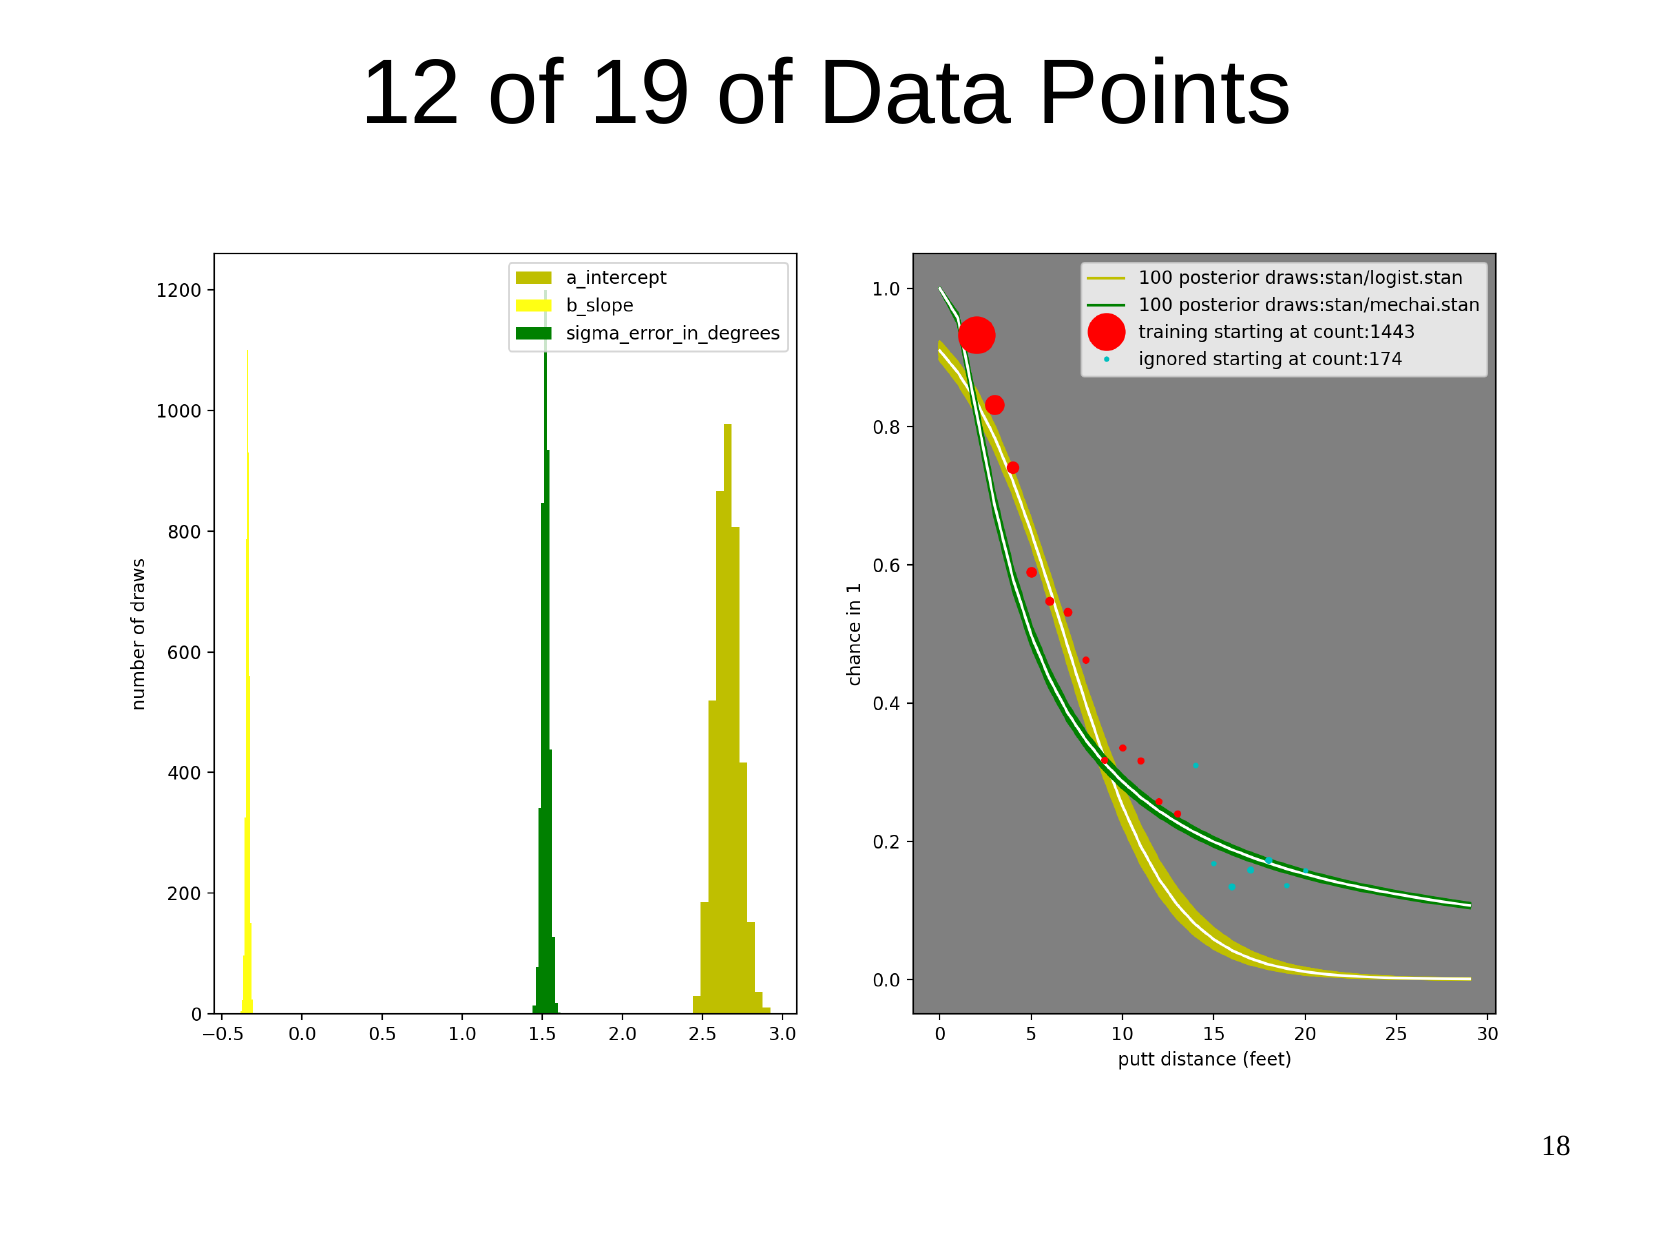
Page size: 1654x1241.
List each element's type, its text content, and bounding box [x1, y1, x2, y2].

title 12 of 19 of Data Points [82, 40, 1571, 135]
picture [7, 135, 1654, 1122]
